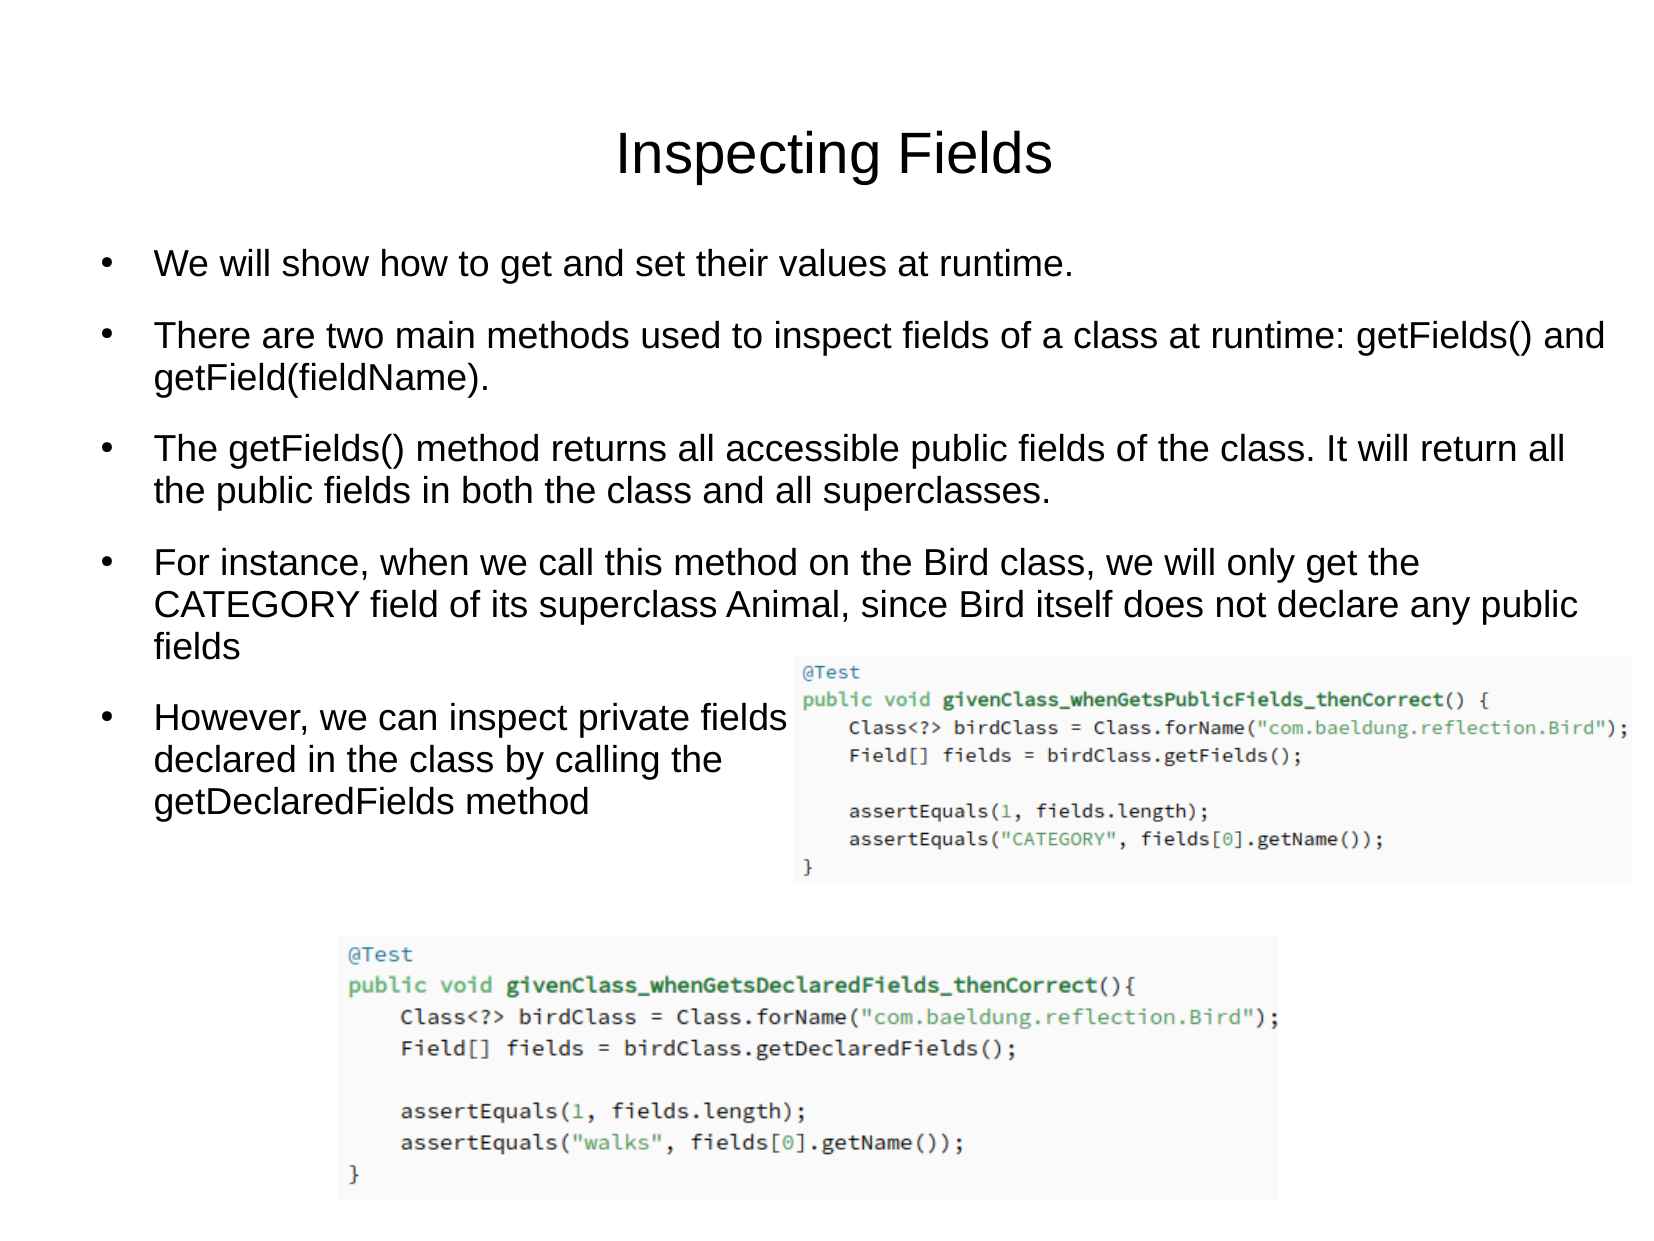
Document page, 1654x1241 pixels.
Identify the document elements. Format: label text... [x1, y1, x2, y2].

picture [794, 655, 1632, 884]
title Inspecting Fields [82, 49, 1571, 242]
picture [337, 935, 1279, 1200]
list We will show how to get and set their values at runtime. There are two main methods used to inspect fields of a class at runtime: getFields() and getField(fieldName). The getFields() method returns all accessible public fields of the class. It will return all the public fields in both the class and all superclasses. For instance, when we call this method on the Bird class, we will only get the CATEGORY field of its superclass Animal, since Bird itself does not declare any public fields However, we can inspect private fields declared in the class by calling the getDeclaredFields method [82, 242, 1619, 1165]
